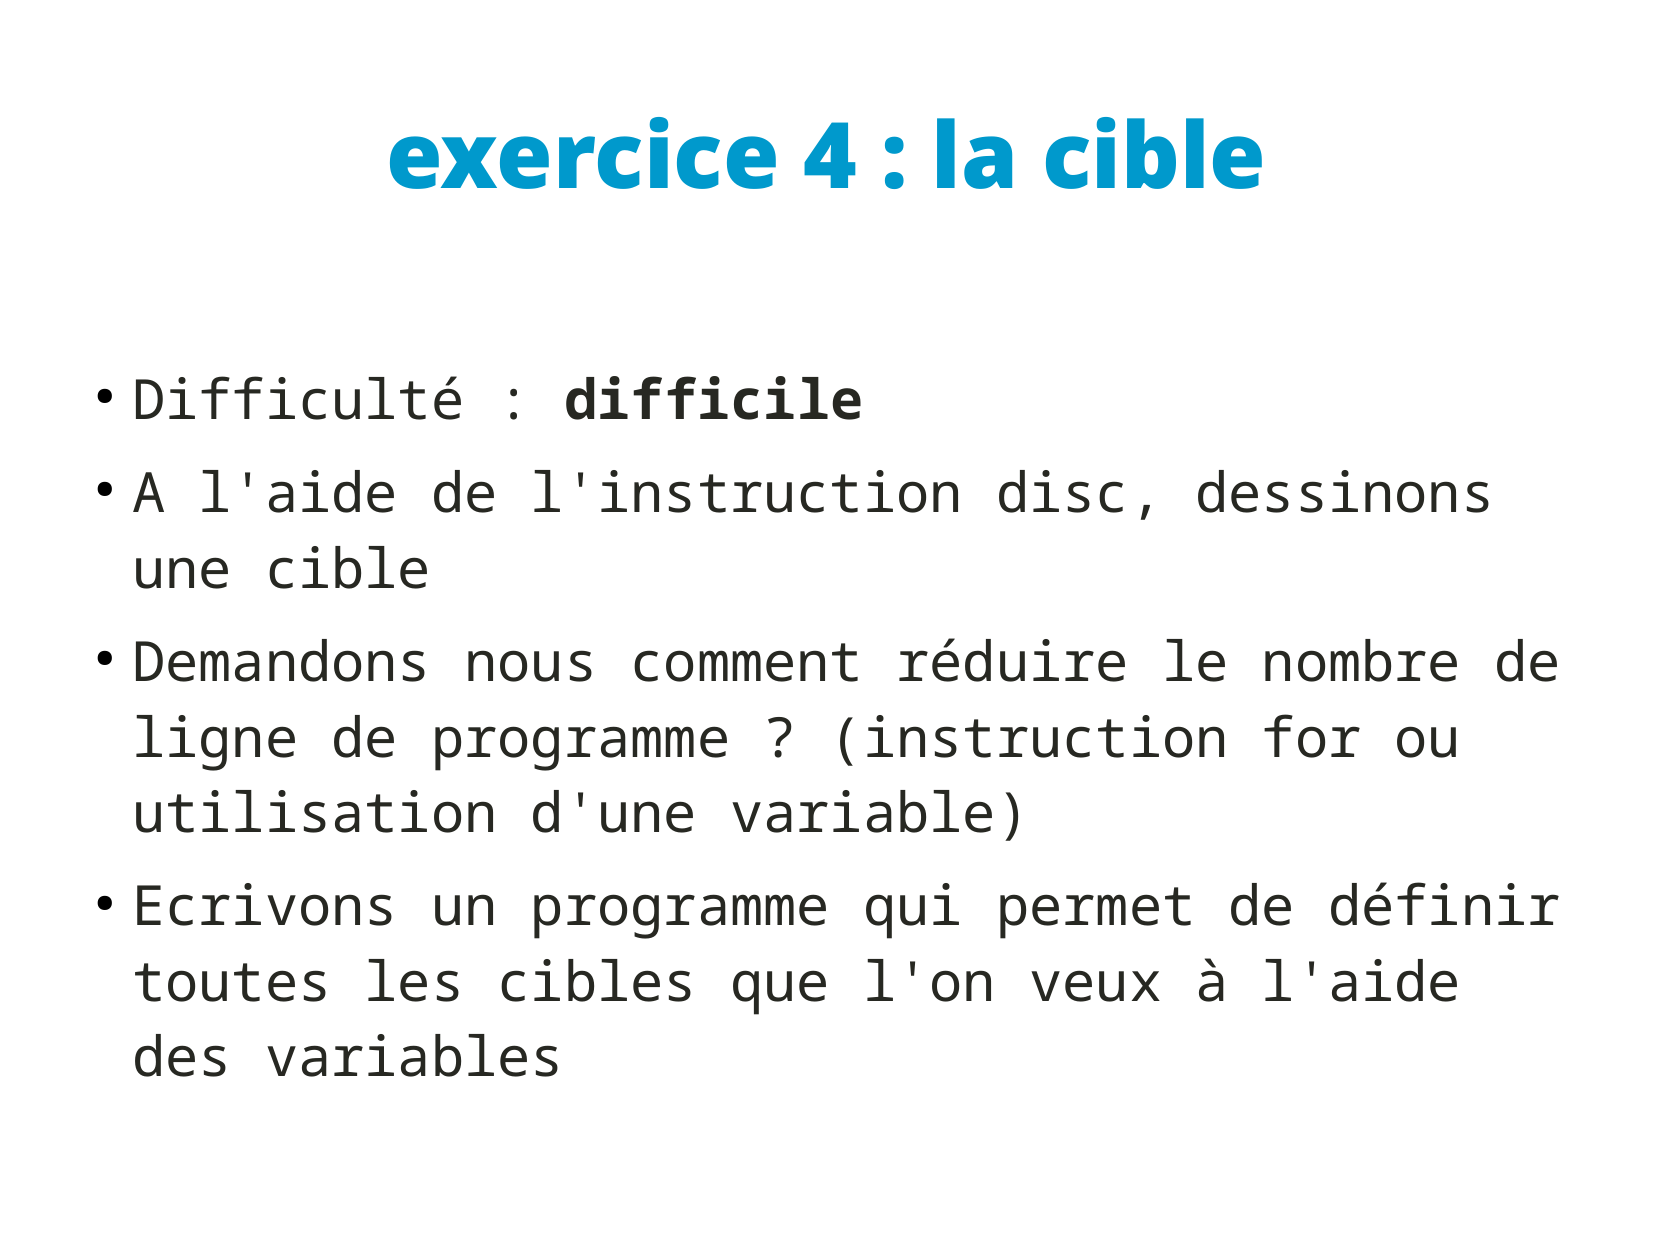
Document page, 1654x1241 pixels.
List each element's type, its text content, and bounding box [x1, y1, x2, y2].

title exercice 4 : la cible [82, 49, 1571, 257]
list Difficulté : difficile A l'aide de l'instruction disc, dessinons une cible Demandons nous comment réduire le nombre de ligne de programme ? (instruction for ou utilisation d'une variable) Ecrivons un programme qui permet de définir toutes les cibles que l'on veux à l'aide des variables [82, 360, 1571, 1096]
